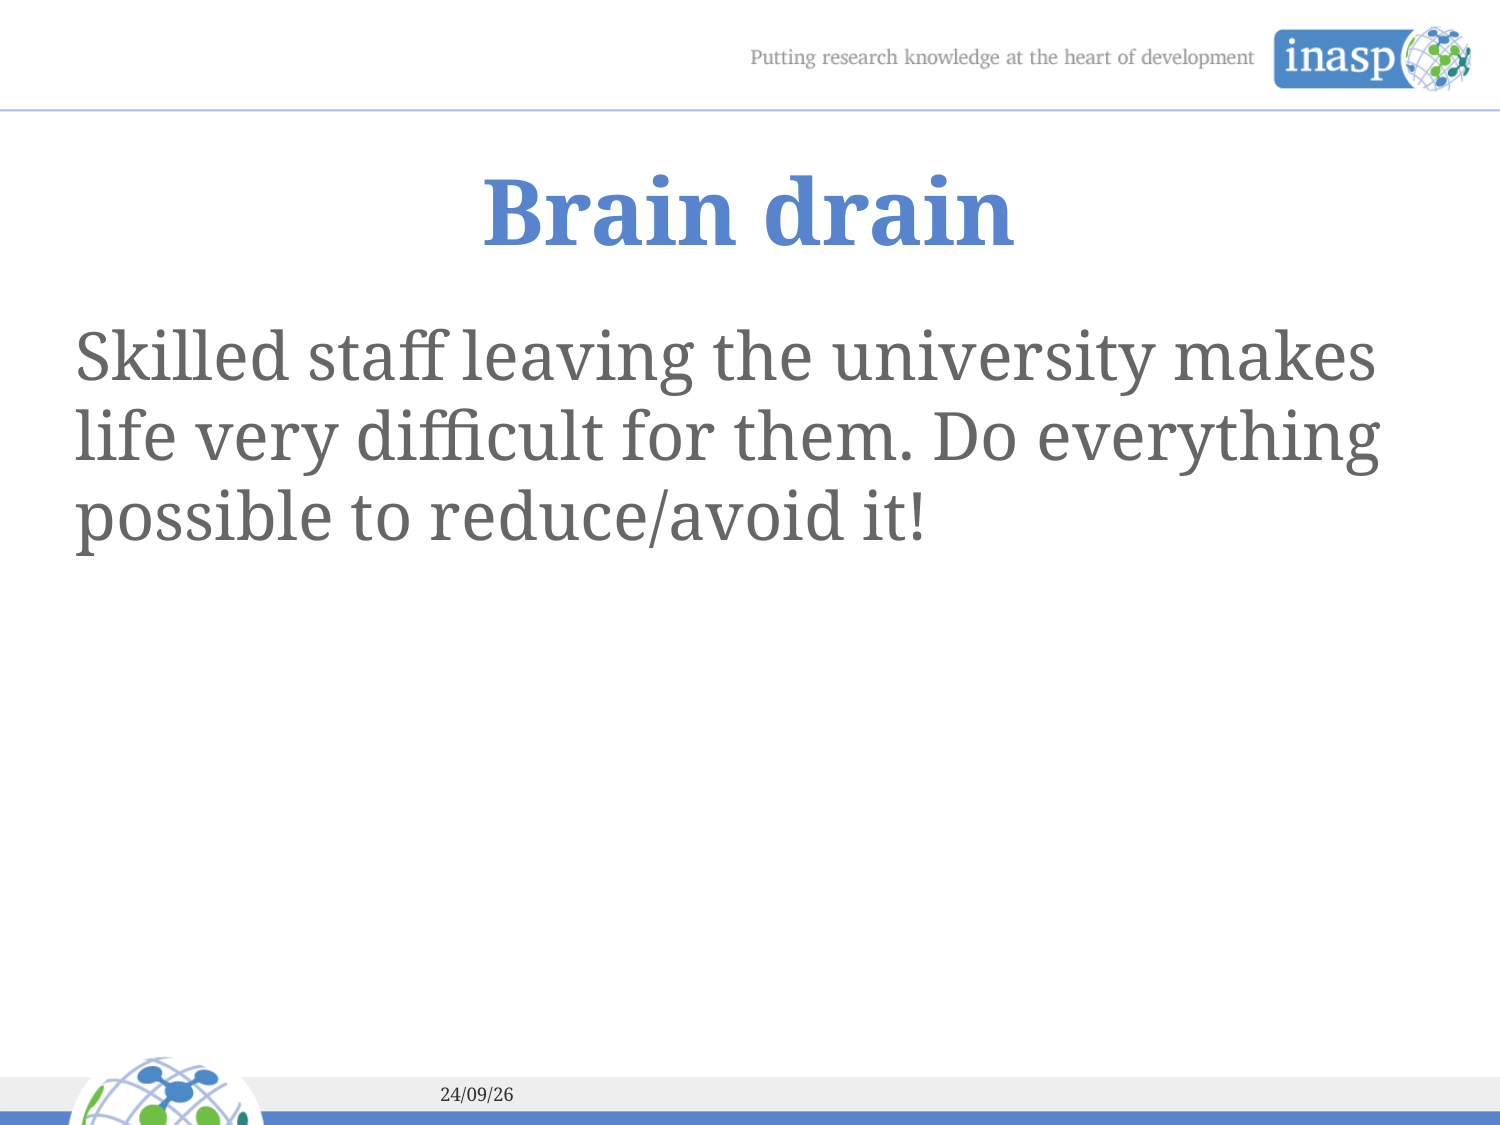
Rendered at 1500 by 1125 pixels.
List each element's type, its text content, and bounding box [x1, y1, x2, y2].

title Brain drain [75, 129, 1426, 313]
list Skilled staff leaving the university makes life very difficult for them. Do everything possible to reduce/avoid it! [75, 313, 1426, 967]
picture [0, 0, 1500, 1125]
